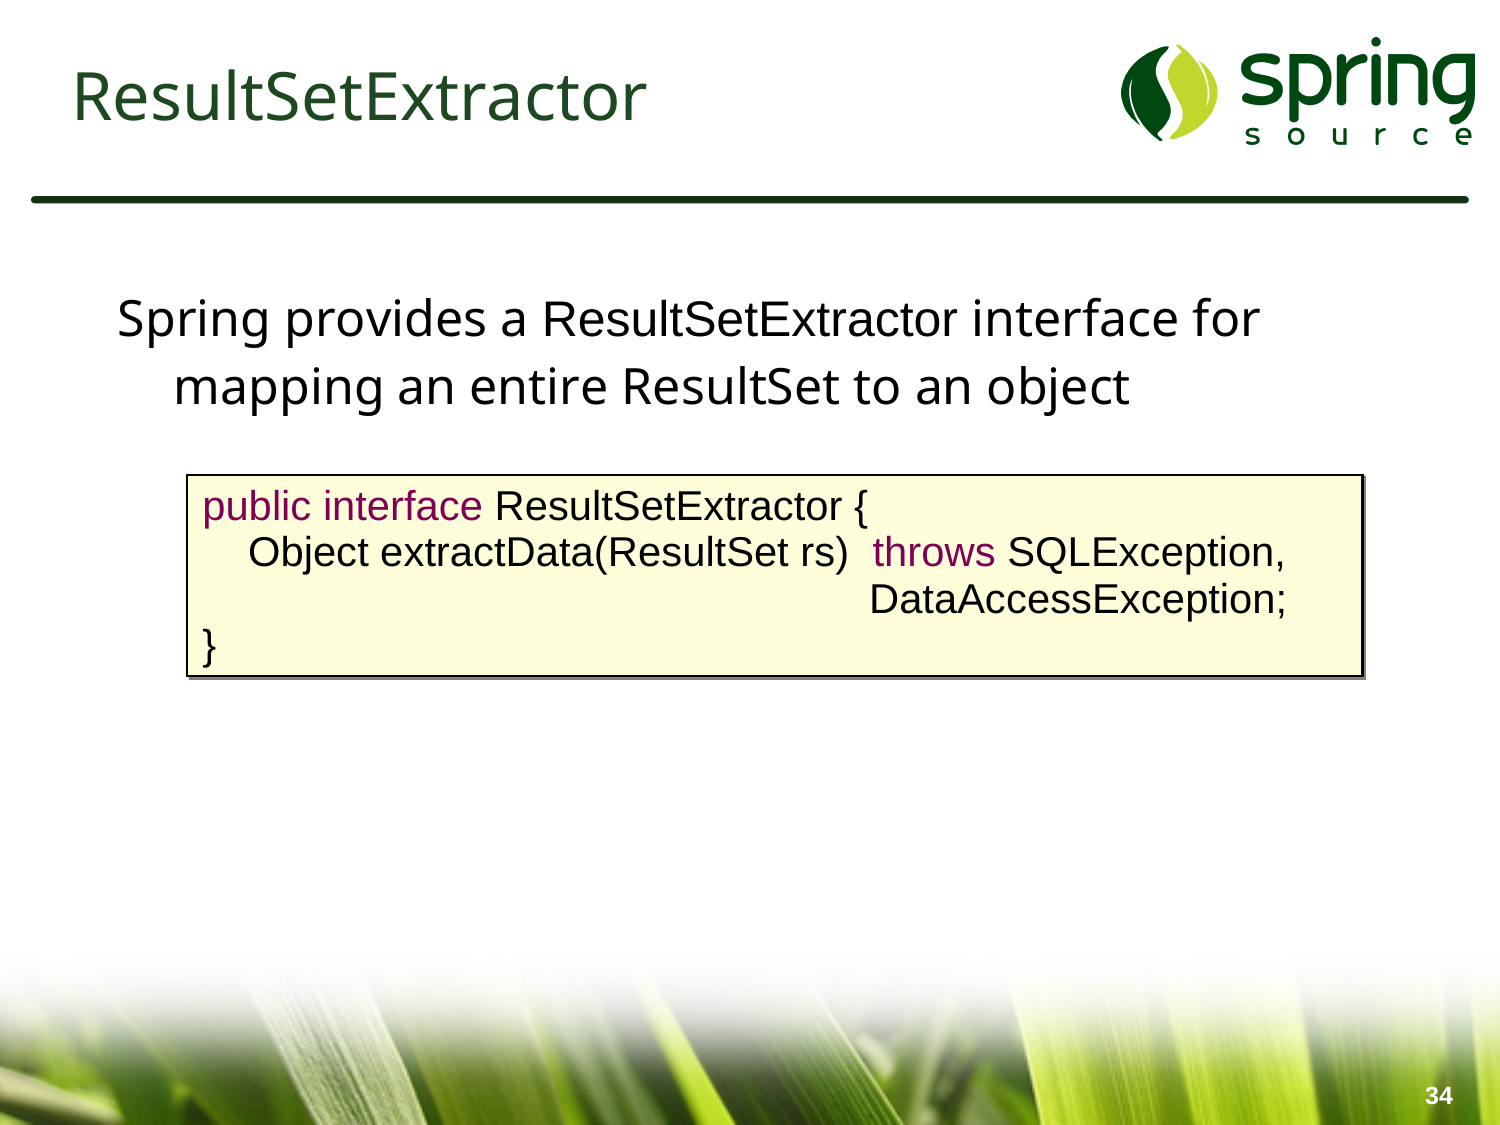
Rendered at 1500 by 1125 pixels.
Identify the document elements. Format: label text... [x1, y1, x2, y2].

list Spring provides a ResultSetExtractor interface for mapping an entire ResultSet to an object [103, 275, 1394, 938]
picture [0, 944, 1500, 1125]
picture [1121, 37, 1475, 145]
title ResultSetExtractor [56, 13, 1089, 176]
text_box public interface ResultSetExtractor { Object extractData(ResultSet rs) throws SQLException, DataAccessException; } [187, 474, 1363, 677]
